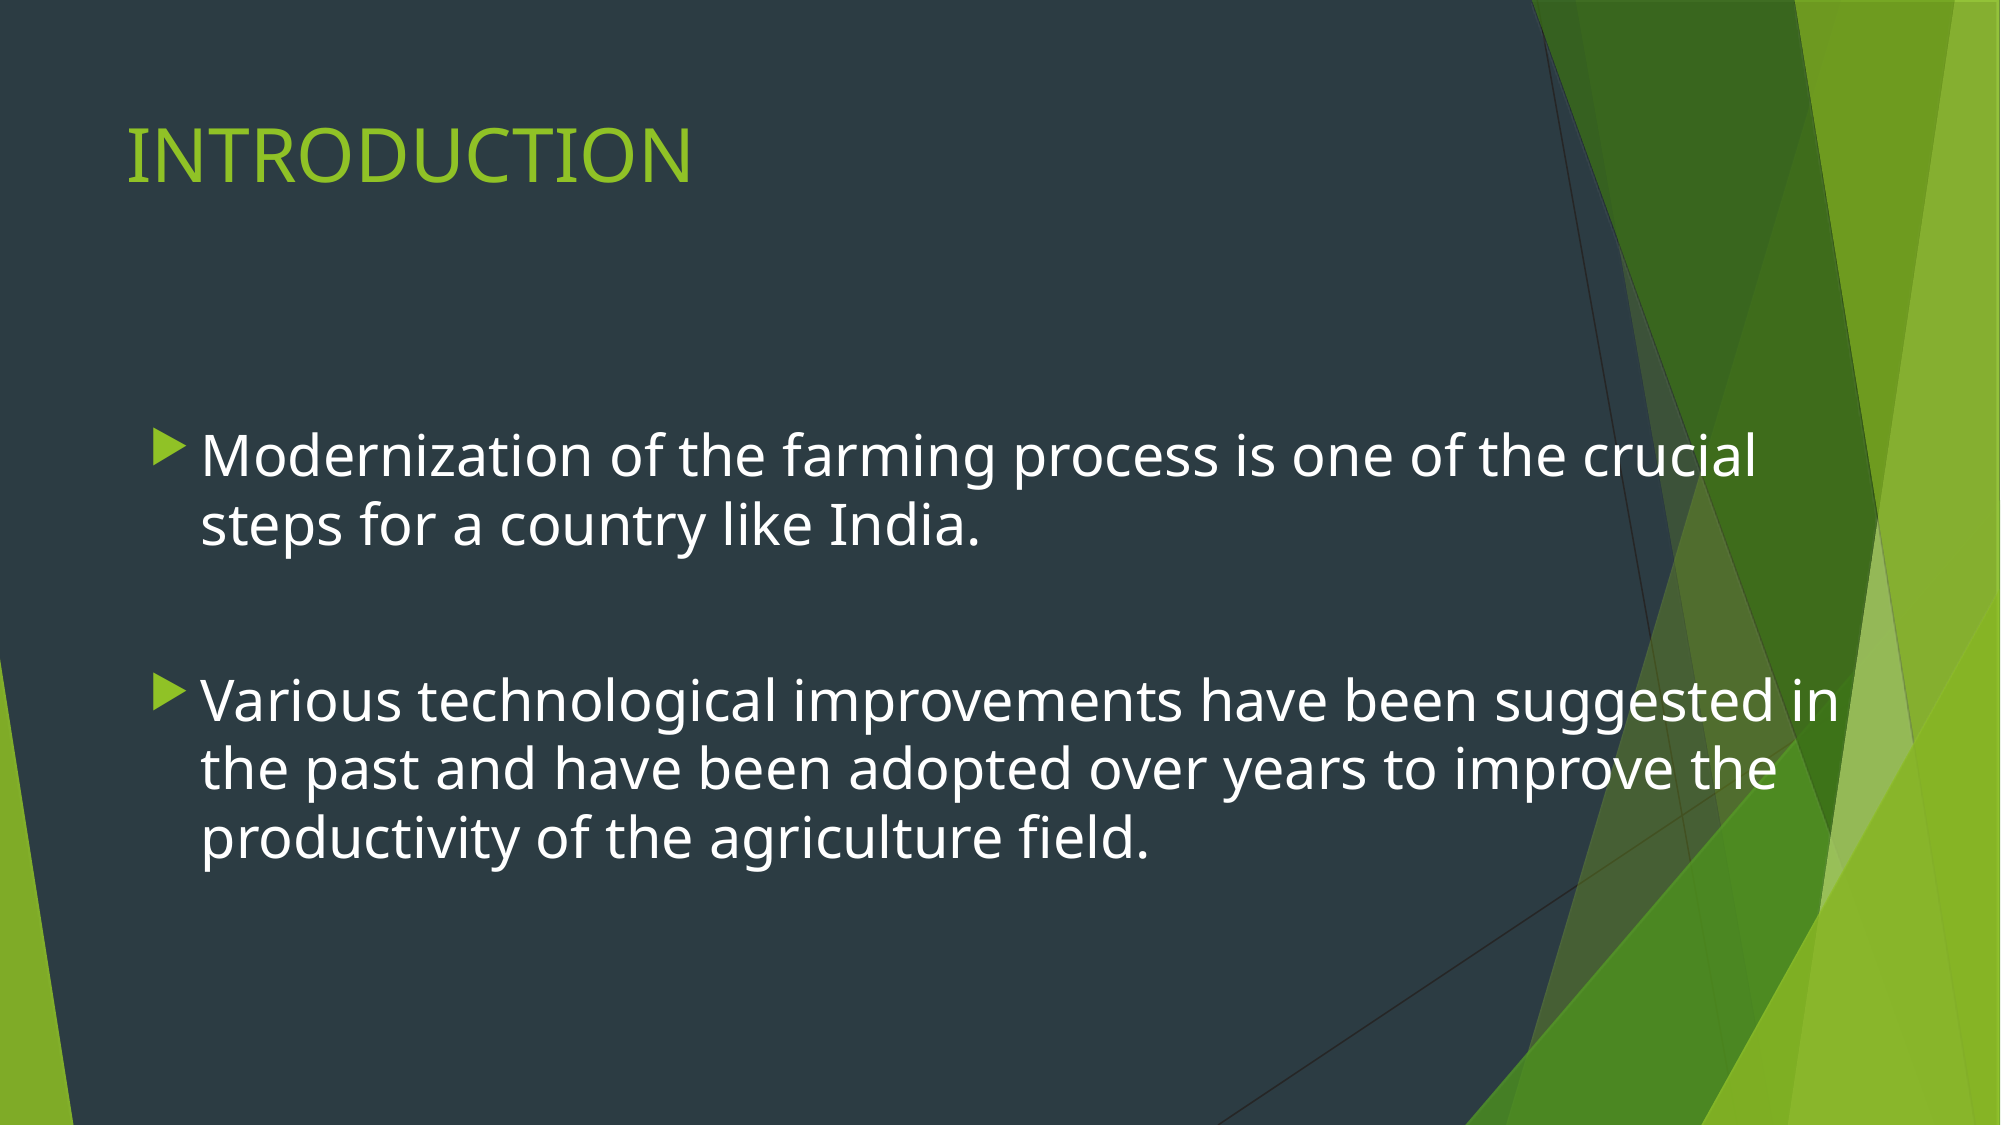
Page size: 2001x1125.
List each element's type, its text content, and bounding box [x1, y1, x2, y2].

list Modernization of the farming process is one of the crucial steps for a country like India. Various technological improvements have been suggested in the past and have been adopted over years to improve the productivity of the agriculture field. [134, 244, 1916, 881]
title INTRODUCTION [111, 99, 1522, 317]
